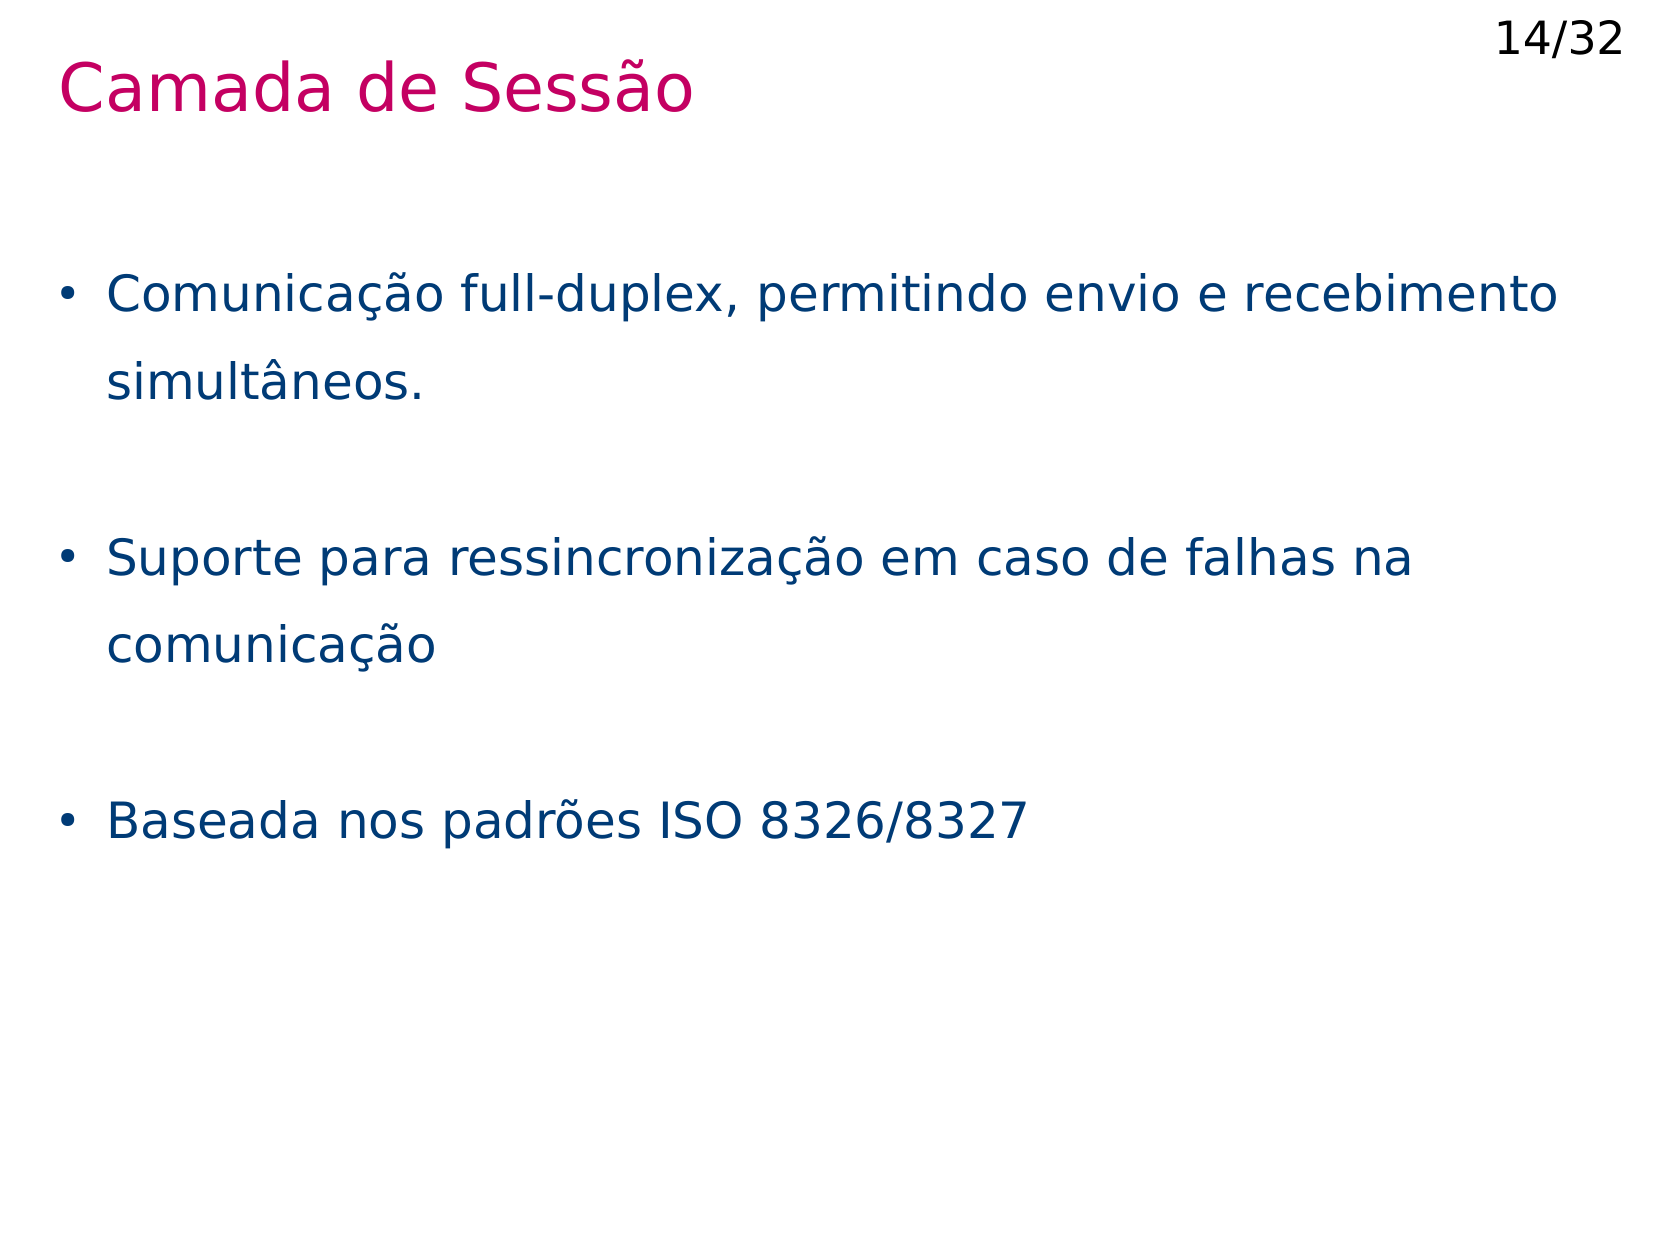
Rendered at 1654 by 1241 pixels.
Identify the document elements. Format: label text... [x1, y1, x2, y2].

list Comunicação full-duplex, permitindo envio e recebimento simultâneos. Suporte para ressincronização em caso de falhas na comunicação Baseada nos padrões ISO 8326/8327 [59, 236, 1625, 1211]
title Camada de Sessão [59, 29, 1625, 148]
